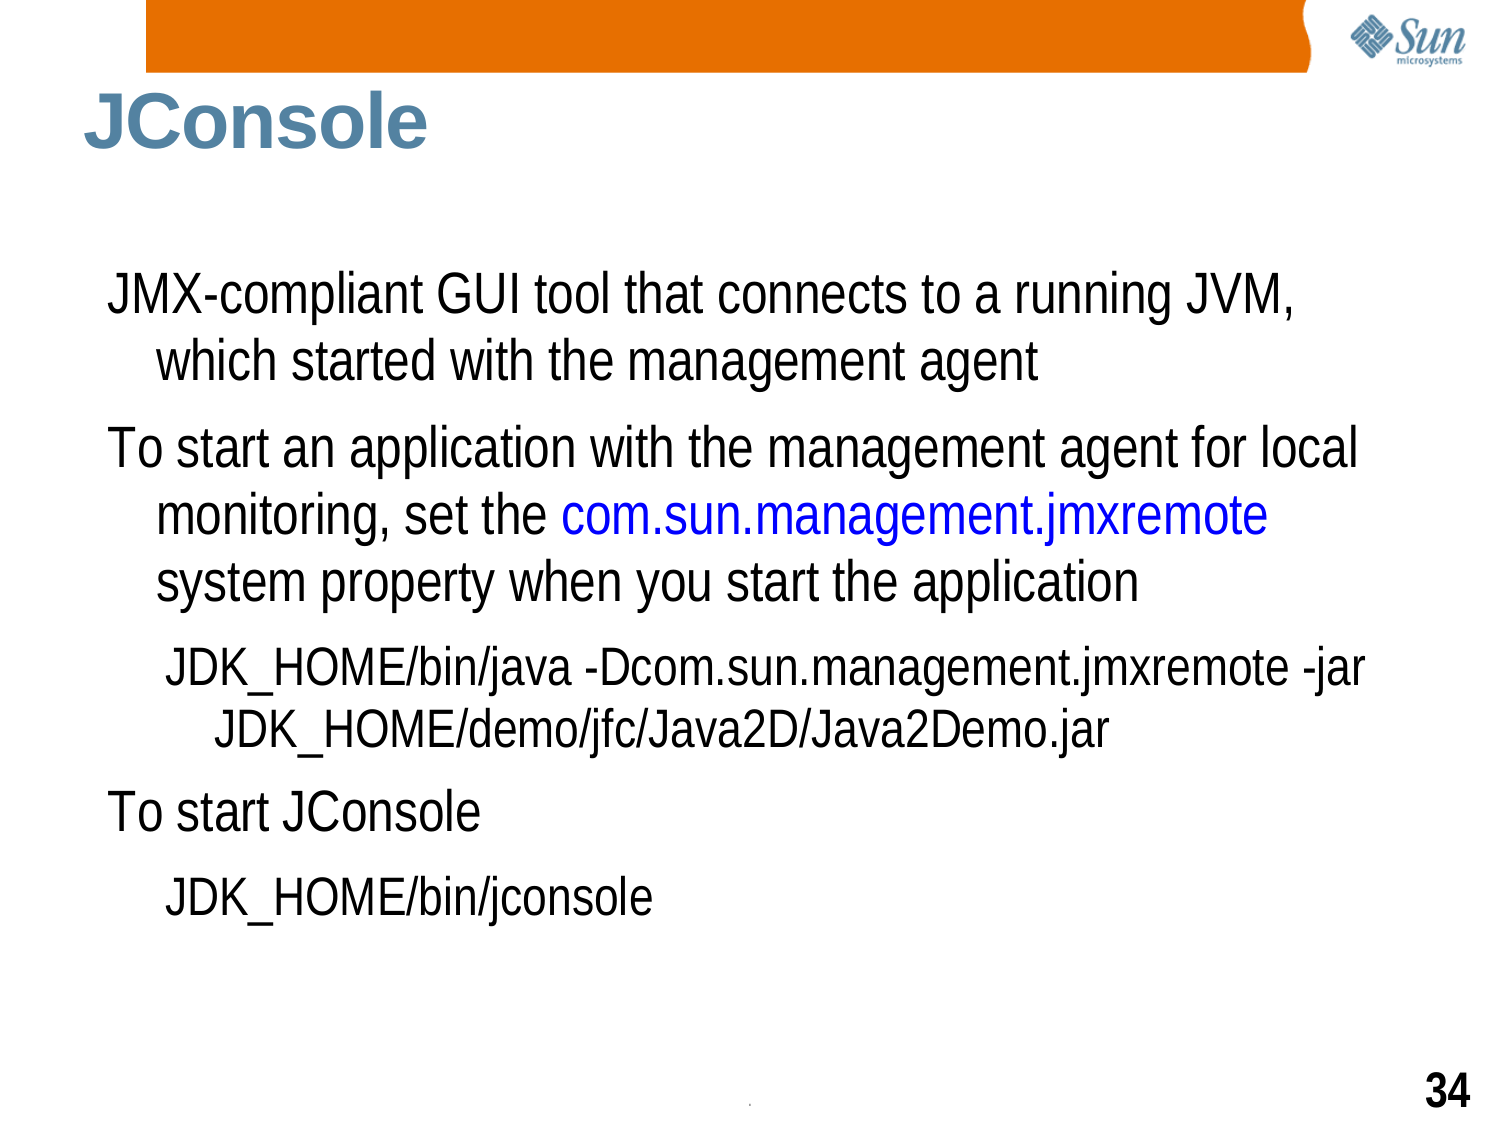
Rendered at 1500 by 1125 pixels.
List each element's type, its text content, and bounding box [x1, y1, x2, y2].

list JMX-compliant GUI tool that connects to a running JVM, which started with the management agent To start an application with the management agent for local monitoring, set the com.sun.management.jmxremote system property when you start the application JDK_HOME/bin/java -Dcom.sun.management.jmxremote -jar JDK_HOME/demo/jfc/Java2D/Java2Demo.jar To start JConsole JDK_HOME/bin/jconsole [88, 259, 1413, 1034]
picture [146, 0, 1500, 75]
title JConsole [83, 84, 1446, 227]
